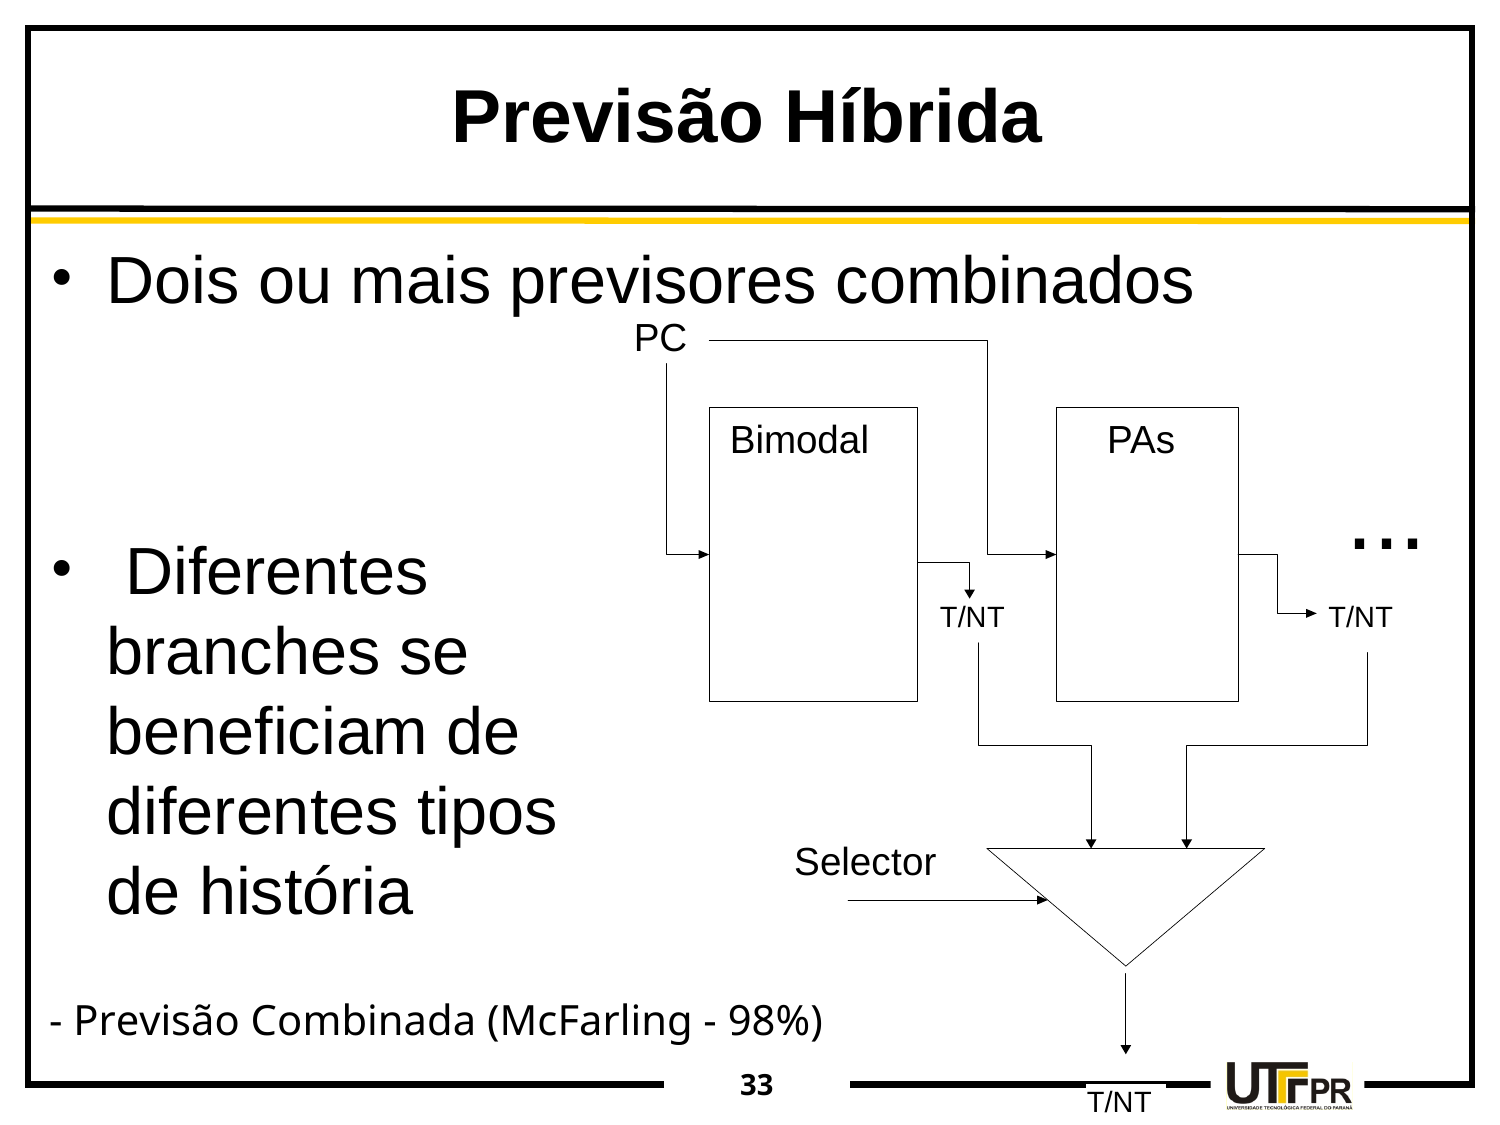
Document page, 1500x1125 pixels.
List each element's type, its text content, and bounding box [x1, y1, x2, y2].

text_box Dois ou mais previsores combinados Diferentes branches se beneficiam de diferentes tipos de história [35, 229, 1311, 986]
text_box - Previsão Combinada (McFarling - 98%) [34, 986, 902, 1054]
chart [617, 312, 1500, 1125]
title Previsão Híbrida [23, 35, 1471, 201]
